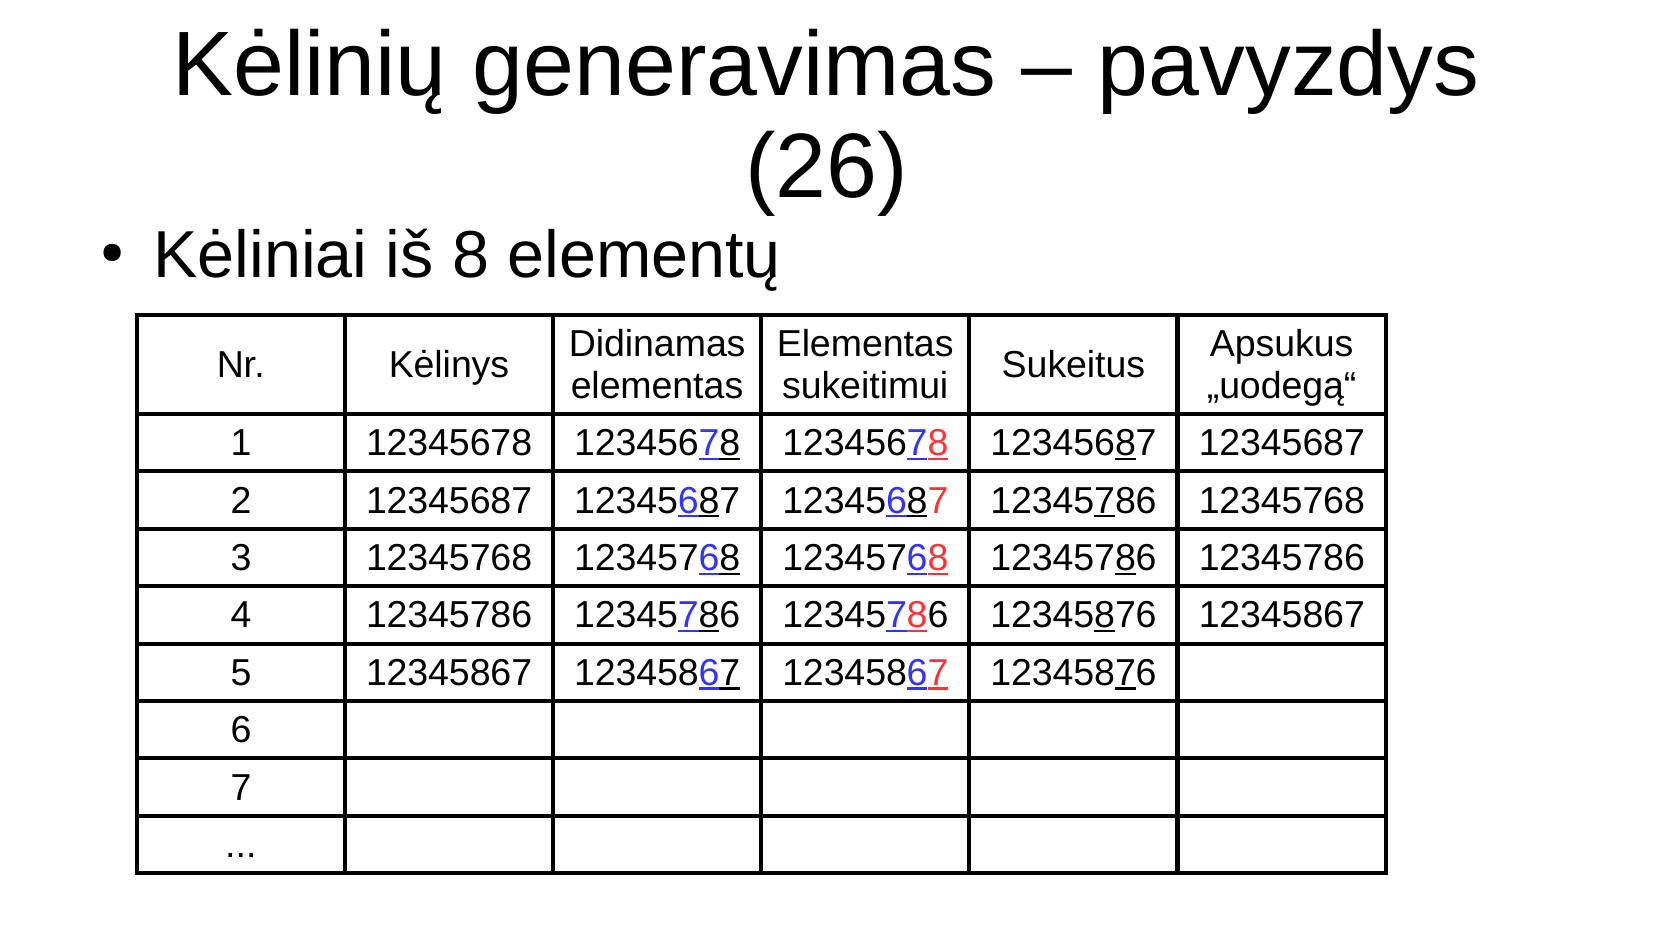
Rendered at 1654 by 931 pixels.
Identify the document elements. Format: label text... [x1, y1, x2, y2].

table_cell 12345768 [347, 531, 551, 584]
table_header Elementas sukeitimui [763, 317, 967, 412]
table_cell 12345678 [763, 416, 967, 469]
table_cell 12345678 [347, 416, 551, 469]
table_cell [1180, 818, 1384, 871]
table_cell 12345867 [763, 646, 967, 699]
table_cell 12345768 [1180, 473, 1384, 527]
table_cell 12345786 [347, 588, 551, 642]
table_cell 12345876 [971, 646, 1175, 699]
table_header Sukeitus [971, 317, 1175, 412]
table_cell 12345687 [763, 473, 967, 527]
table_cell 12345786 [971, 531, 1175, 584]
table_cell 12345786 [1180, 531, 1384, 584]
table_cell 12345687 [1180, 416, 1384, 469]
table_cell 2 [139, 473, 343, 527]
table_cell [1180, 646, 1384, 699]
table_cell [347, 818, 551, 871]
table_cell 12345867 [1180, 588, 1384, 642]
table_cell 12345687 [347, 473, 551, 527]
table_header Kėlinys [347, 317, 551, 412]
table_cell 12345876 [971, 588, 1175, 642]
table_cell [971, 818, 1175, 871]
table_cell 3 [139, 531, 343, 584]
table_header Nr. [139, 317, 343, 412]
table_header Apsukus „uodegą“ [1180, 317, 1384, 412]
table_cell 12345768 [763, 531, 967, 584]
table_cell [555, 760, 759, 814]
table_cell [763, 760, 967, 814]
table_cell [347, 760, 551, 814]
table_cell 1 [139, 416, 343, 469]
table_cell [1180, 703, 1384, 756]
table_cell 12345687 [971, 416, 1175, 469]
table_cell 12345786 [763, 588, 967, 642]
title Kėlinių generavimas – pavyzdys (26) [82, 12, 1571, 217]
table_cell 12345768 [555, 531, 759, 584]
table_cell [763, 818, 967, 871]
table_cell ... [139, 818, 343, 871]
table_cell [763, 703, 967, 756]
table_cell 7 [139, 760, 343, 814]
table_header Didinamas elementas [555, 317, 759, 412]
list Kėliniai iš 8 elementų [82, 217, 1571, 757]
table_cell [1180, 760, 1384, 814]
table_cell 5 [139, 646, 343, 699]
table_cell 4 [139, 588, 343, 642]
table_cell [555, 818, 759, 871]
table_cell [971, 703, 1175, 756]
table_cell 12345786 [971, 473, 1175, 527]
table_cell [555, 703, 759, 756]
table_cell 12345867 [555, 646, 759, 699]
table_cell 12345687 [555, 473, 759, 527]
table_cell 12345867 [347, 646, 551, 699]
table_cell 6 [139, 703, 343, 756]
table_cell [347, 703, 551, 756]
table_cell [971, 760, 1175, 814]
table_cell 12345786 [555, 588, 759, 642]
table_cell 12345678 [555, 416, 759, 469]
